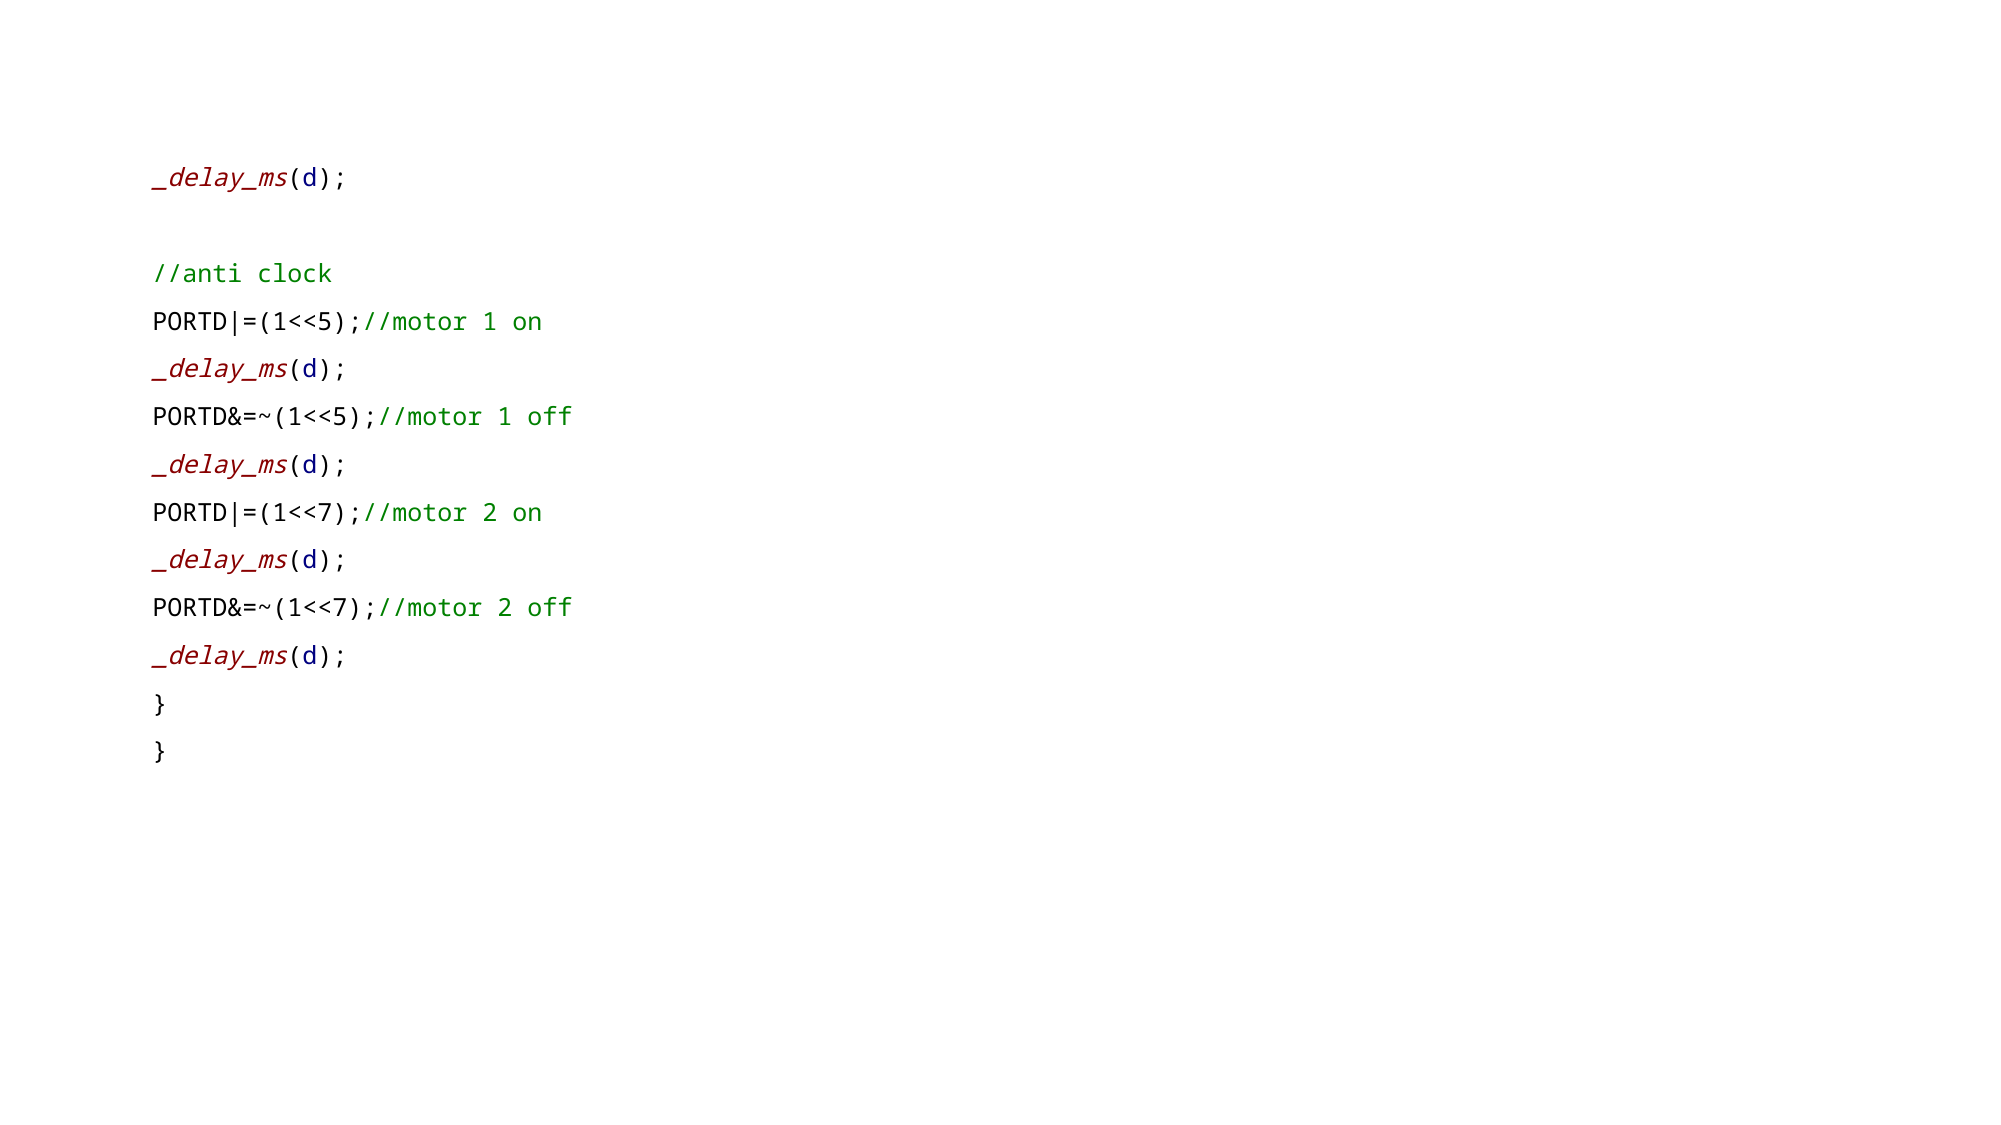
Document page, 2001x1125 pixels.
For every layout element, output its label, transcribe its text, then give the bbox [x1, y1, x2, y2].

list _delay_ms(d); //anti clock PORTD|=(1<<5);//motor 1 on _delay_ms(d); PORTD&=~(1<<5);//motor 1 off _delay_ms(d); PORTD|=(1<<7);//motor 2 on _delay_ms(d); PORTD&=~(1<<7);//motor 2 off _delay_ms(d); } } [137, 157, 1863, 872]
